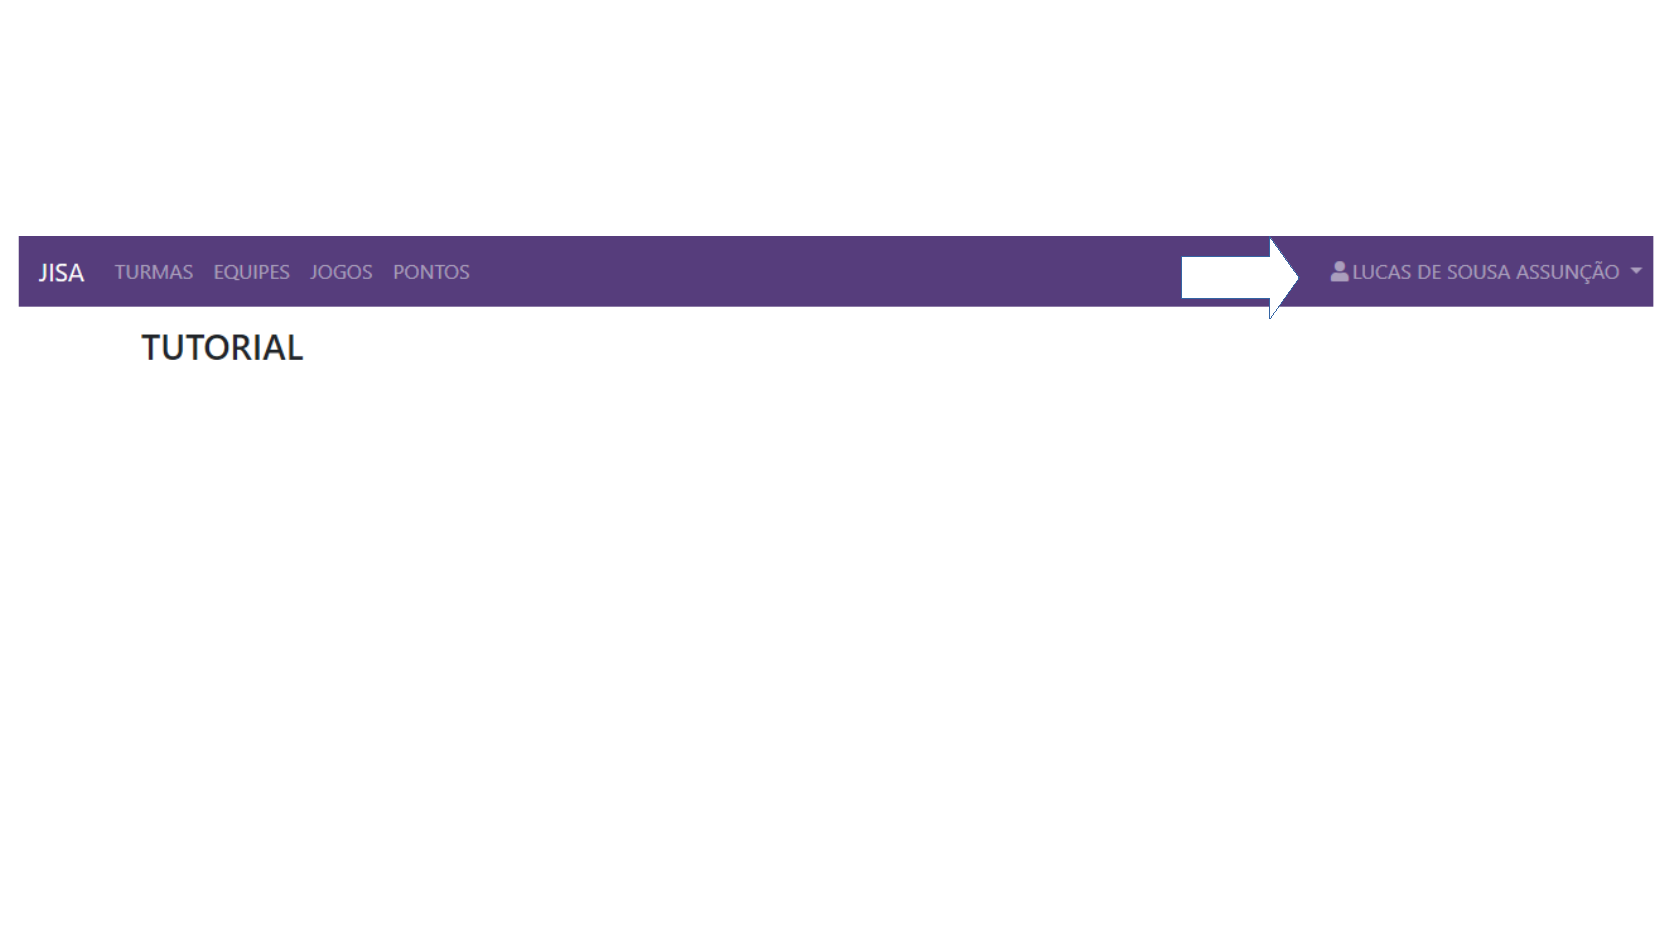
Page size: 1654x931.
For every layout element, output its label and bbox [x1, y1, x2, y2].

picture [0, 236, 1654, 422]
text_box [1181, 236, 1300, 319]
